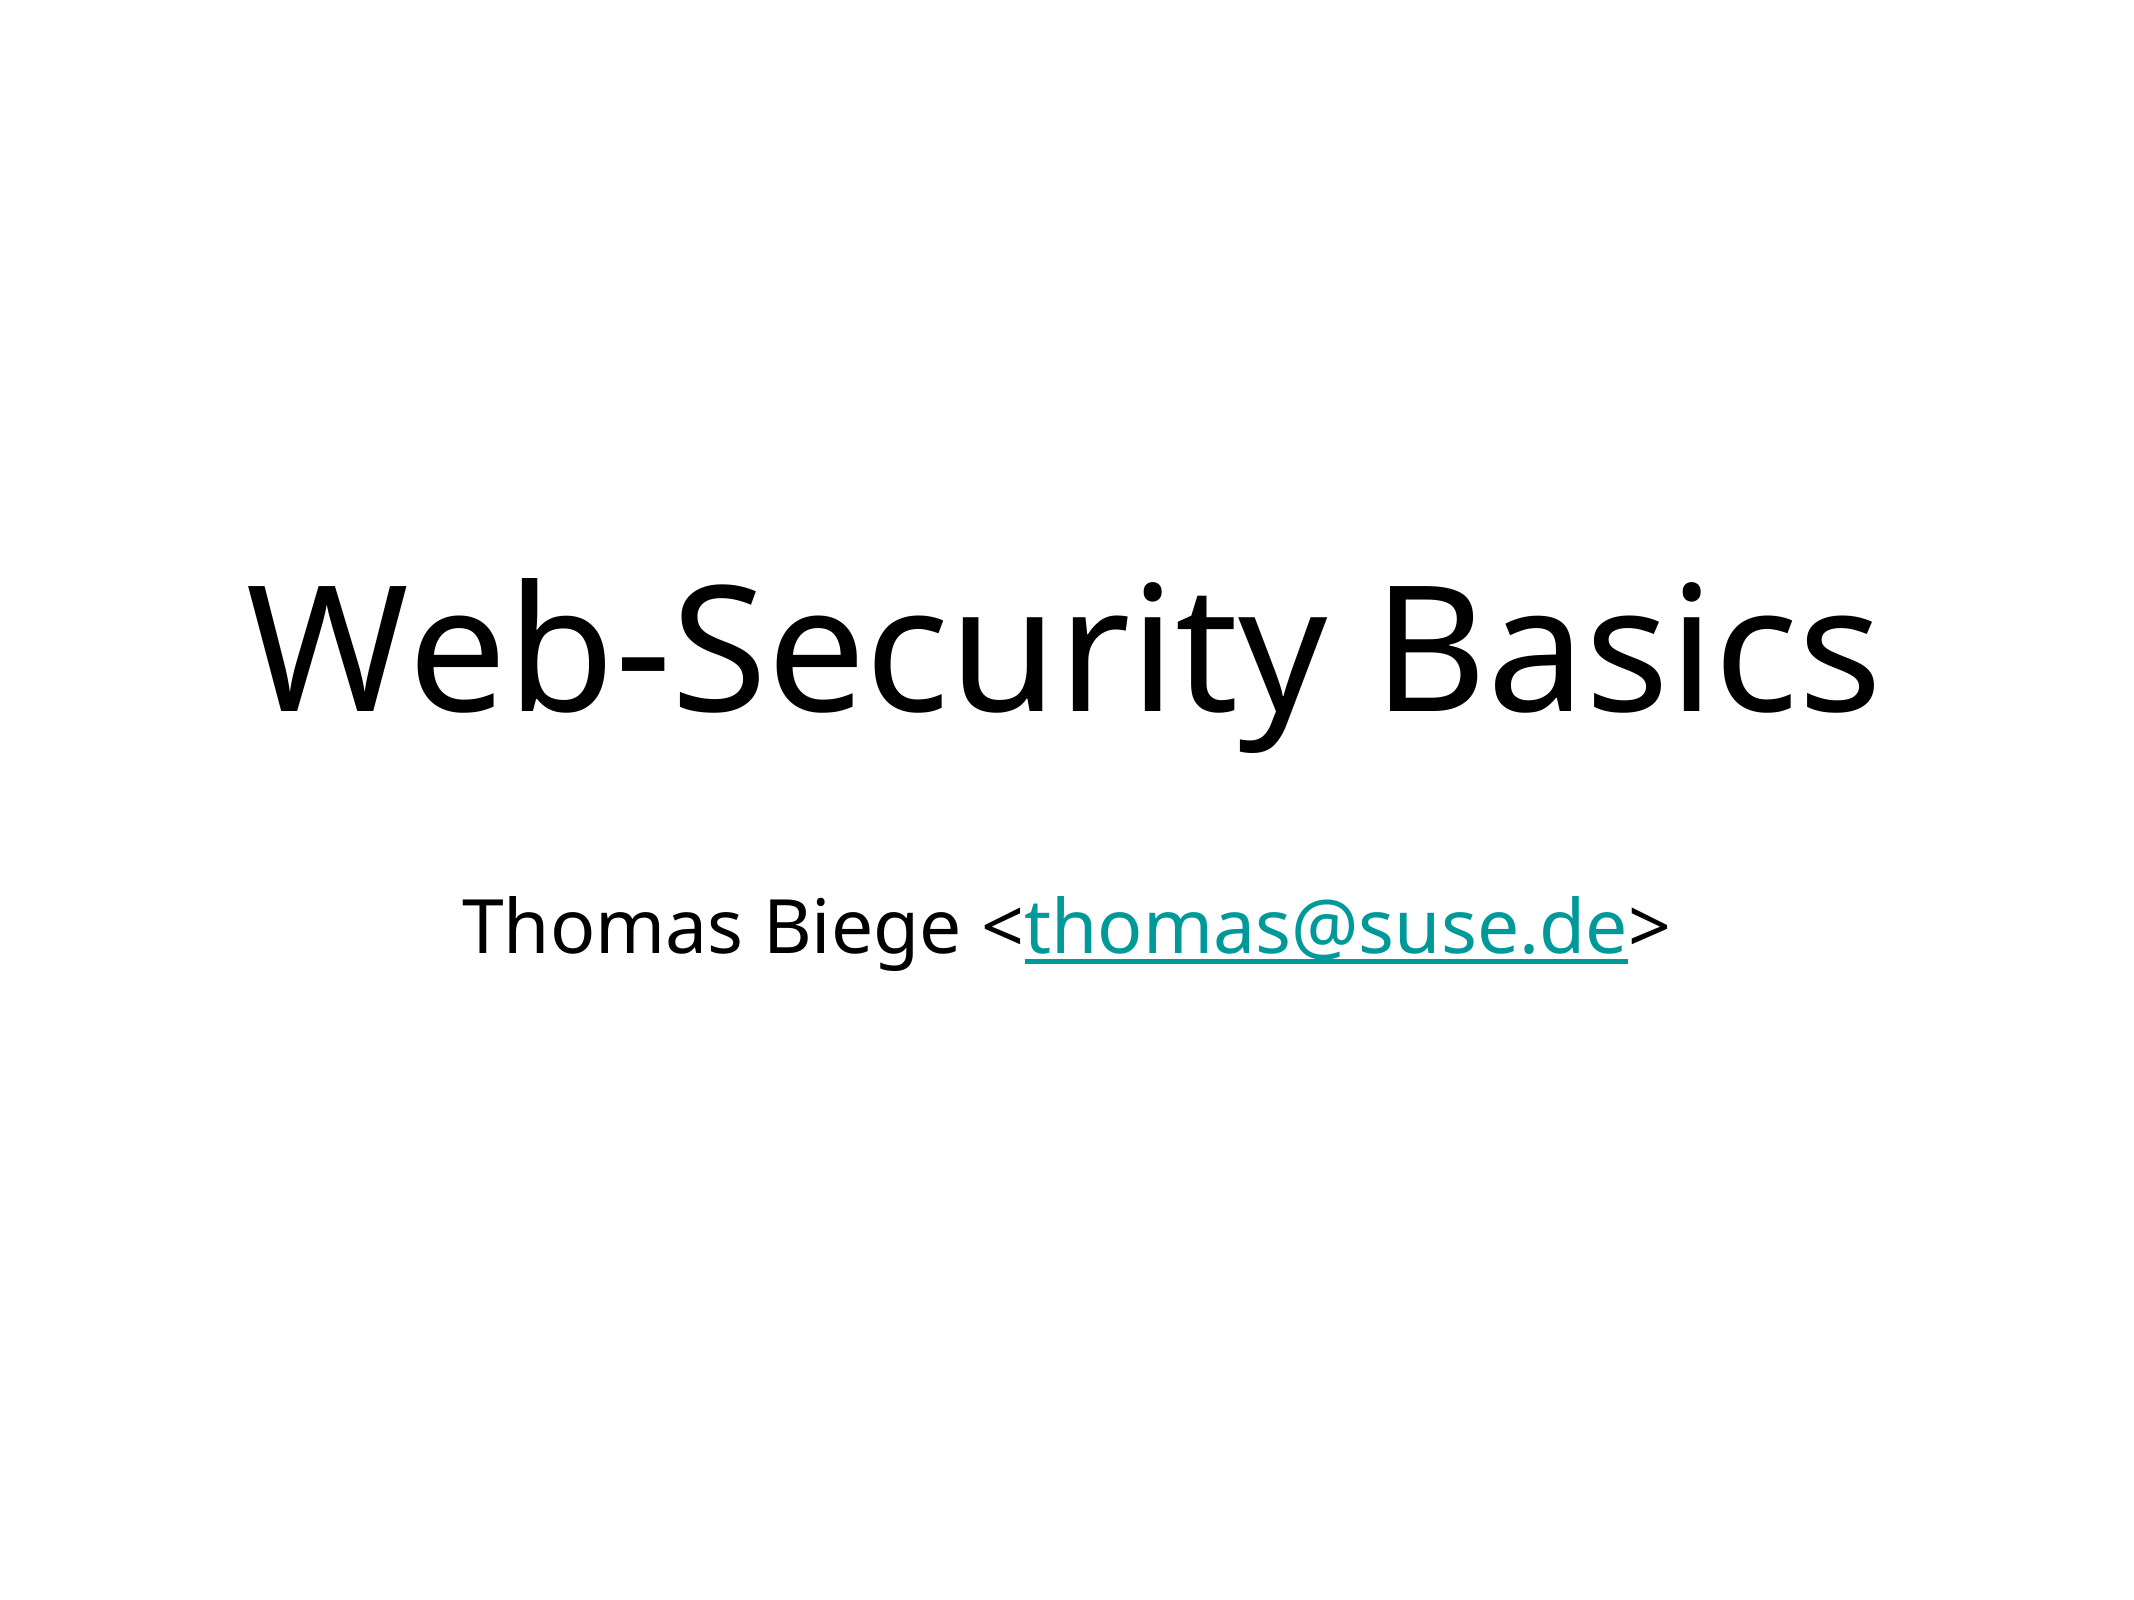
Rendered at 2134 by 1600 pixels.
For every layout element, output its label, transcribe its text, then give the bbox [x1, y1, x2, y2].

title Web-Security Basics [208, 220, 1925, 763]
list Thomas Biege <thomas@suse.de> [208, 872, 1925, 1059]
